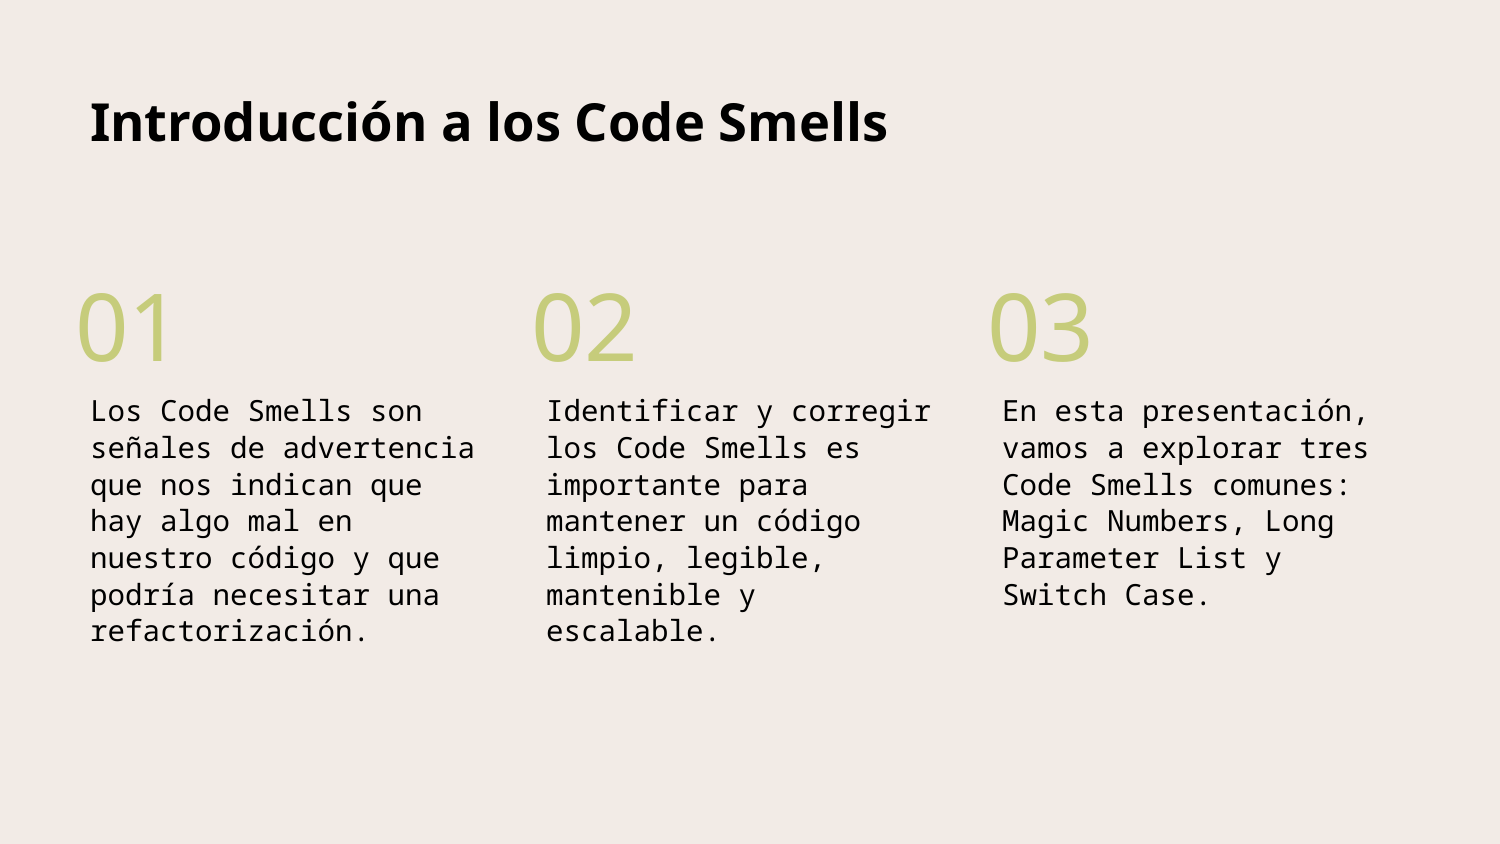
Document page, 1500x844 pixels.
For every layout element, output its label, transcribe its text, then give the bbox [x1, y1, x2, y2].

list Identificar y corregir los Code Smells es importante para mantener un código limpio, legible, mantenible y escalable. [531, 375, 959, 714]
title Introducción a los Code Smells [75, 72, 1425, 167]
list Los Code Smells son señales de advertencia que nos indican que hay algo mal en nuestro código y que podría necesitar una refactorización. [75, 375, 503, 714]
text_box 01 [75, 285, 503, 364]
text_box 02 [531, 285, 959, 364]
text_box 03 [986, 285, 1415, 364]
list En esta presentación, vamos a explorar tres Code Smells comunes: Magic Numbers, Long Parameter List y Switch Case. [986, 375, 1415, 714]
